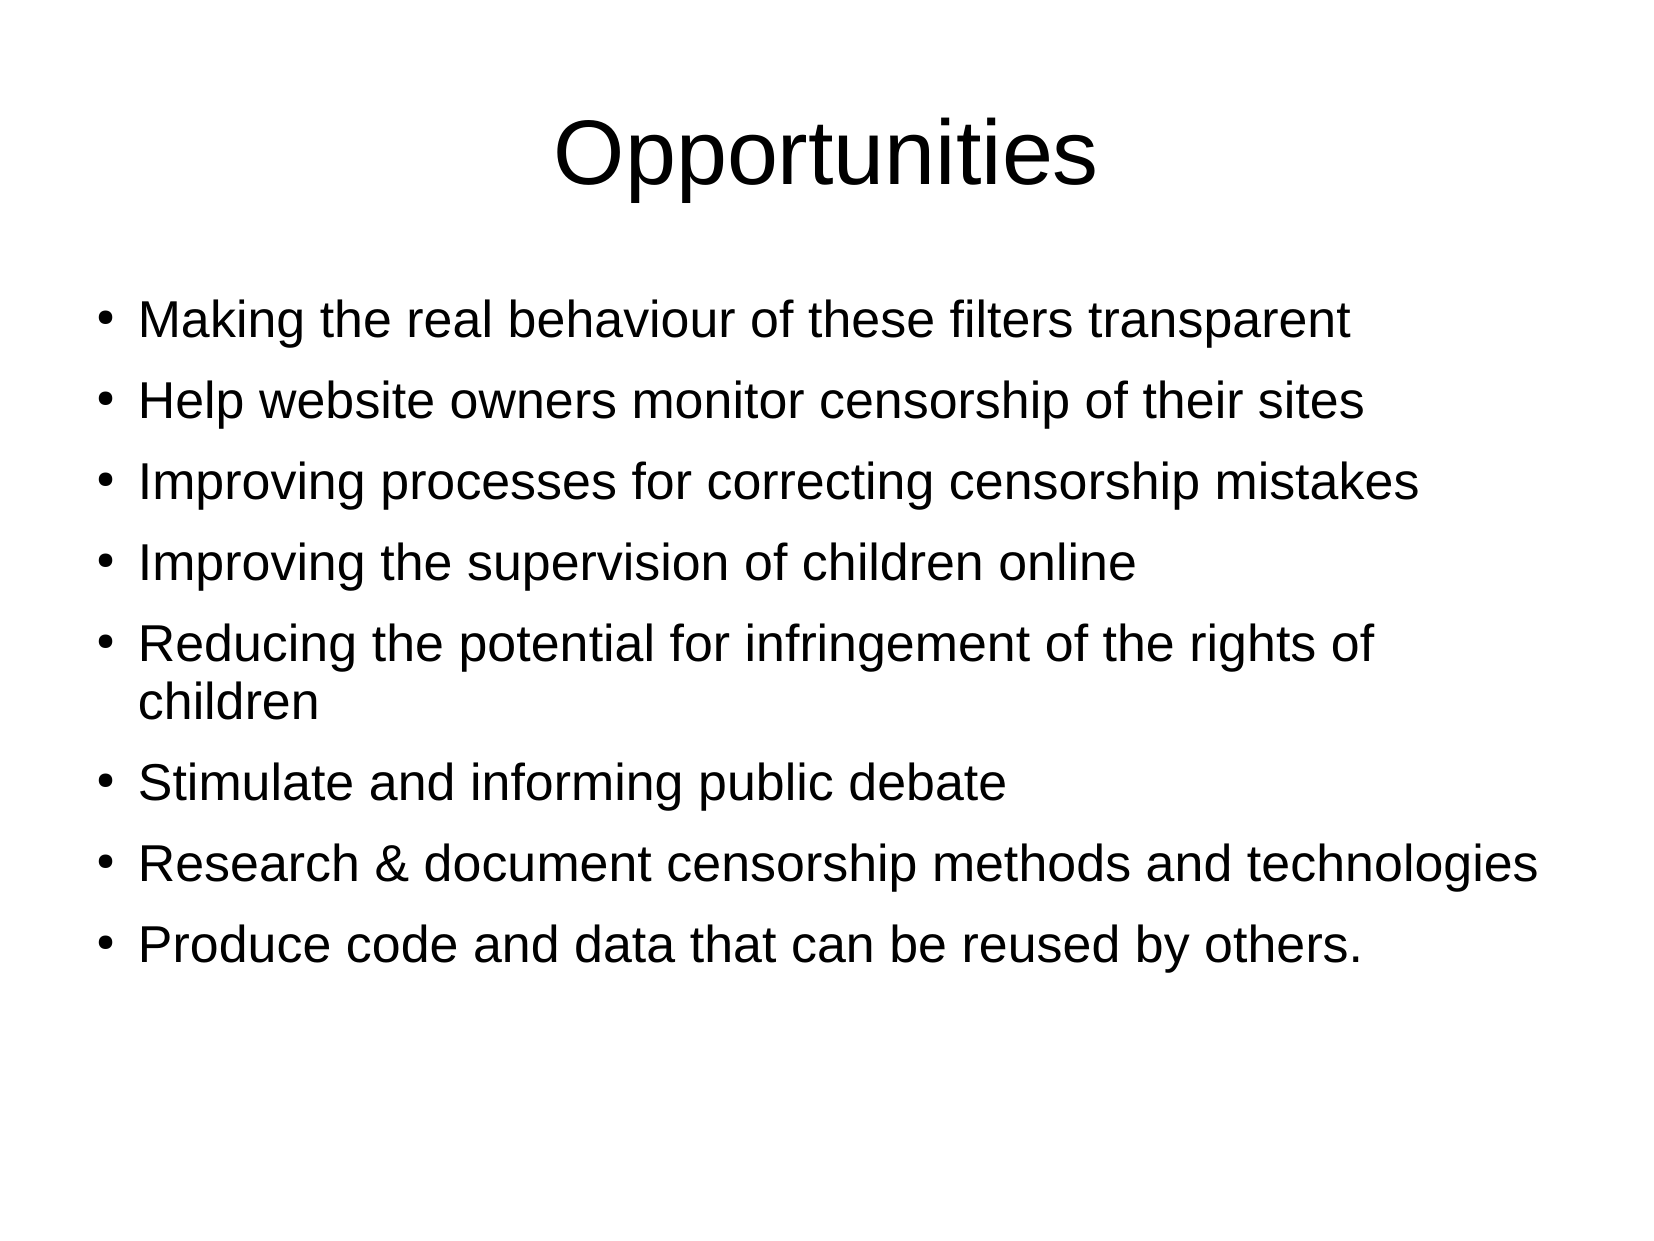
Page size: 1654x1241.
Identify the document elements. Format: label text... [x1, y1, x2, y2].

title Opportunities [82, 49, 1571, 257]
list Making the real behaviour of these filters transparent Help website owners monitor censorship of their sites Improving processes for correcting censorship mistakes Improving the supervision of children online Reducing the potential for infringement of the rights of children Stimulate and informing public debate Research & document censorship methods and technologies Produce code and data that can be reused by others. [82, 290, 1571, 1010]
